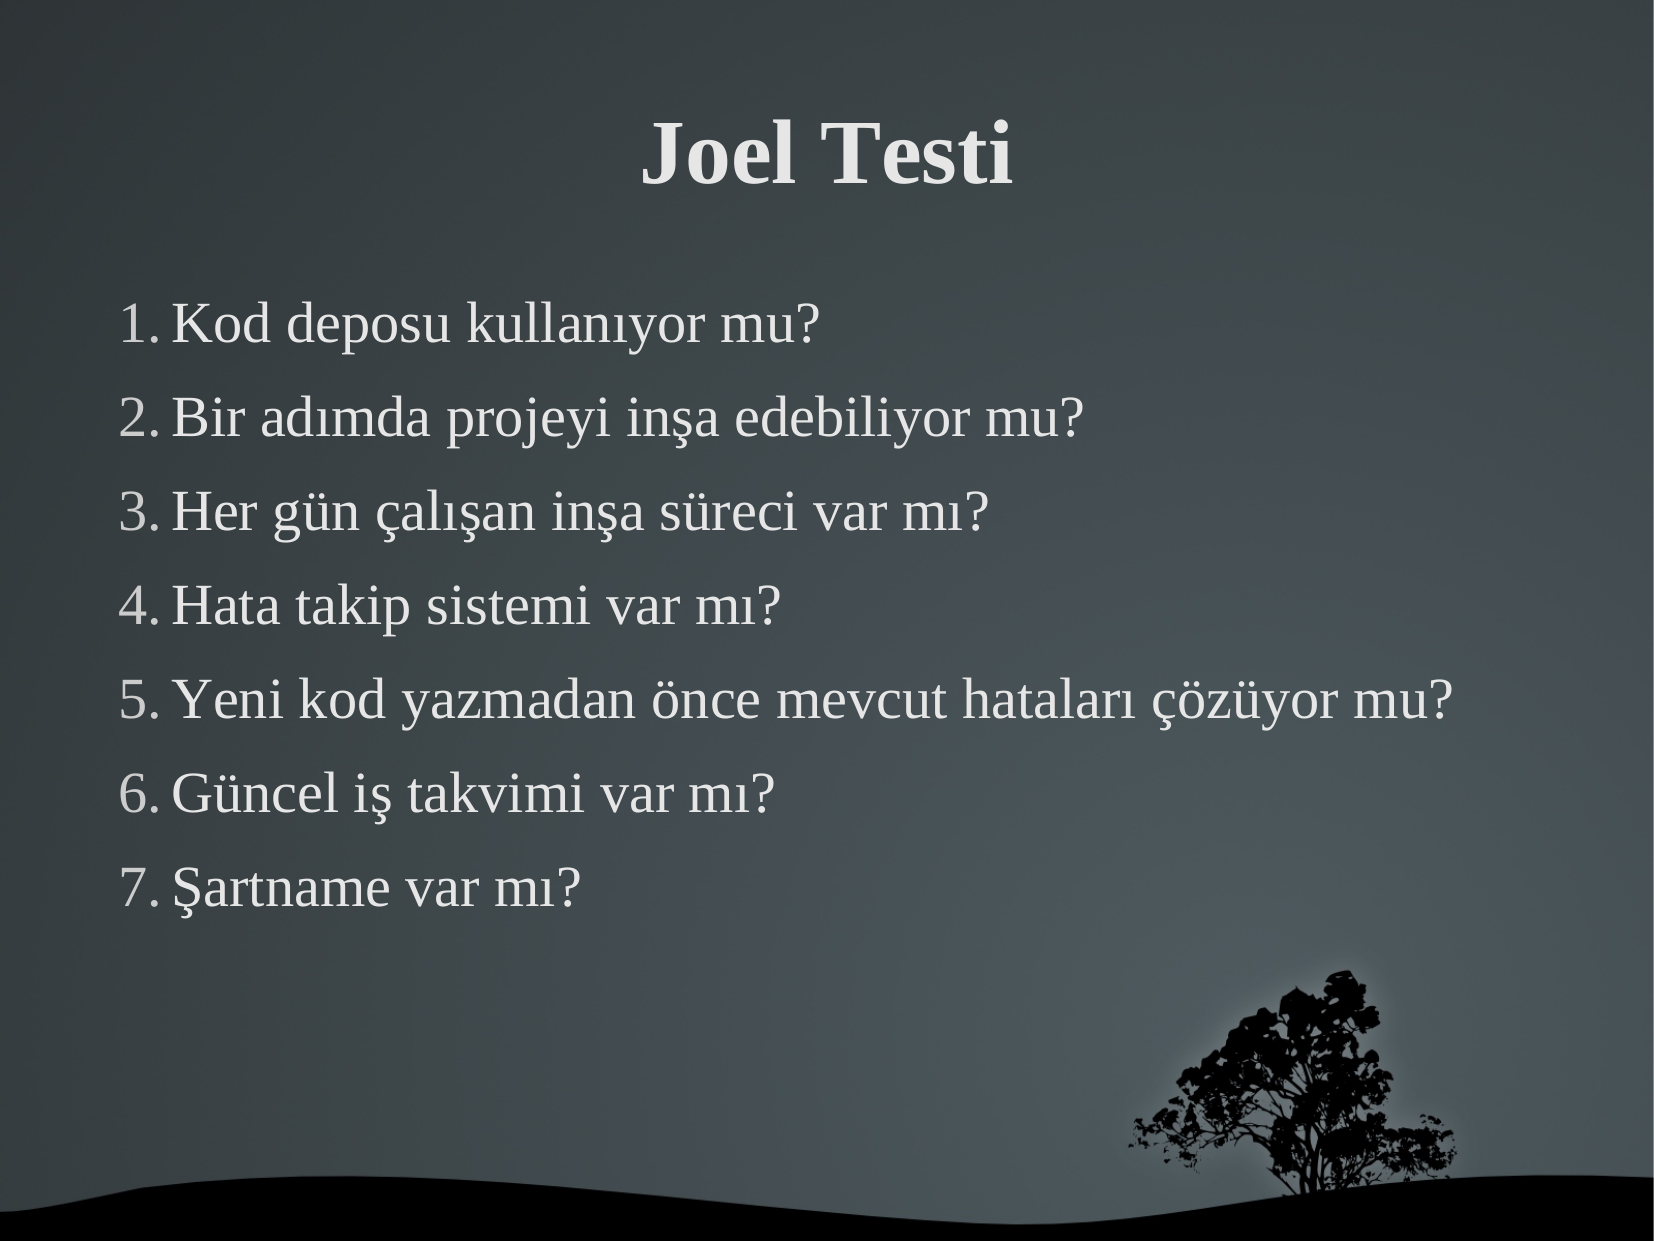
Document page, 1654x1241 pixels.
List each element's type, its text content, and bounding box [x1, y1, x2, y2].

list Kod deposu kullanıyor mu? Bir adımda projeyi inşa edebiliyor mu? Her gün çalışan inşa süreci var mı? Hata takip sistemi var mı? Yeni kod yazmadan önce mevcut hataları çözüyor mu? Güncel iş takvimi var mı? Şartname var mı? [82, 290, 1571, 1094]
picture [0, 0, 1654, 1241]
title Joel Testi [82, 56, 1571, 250]
